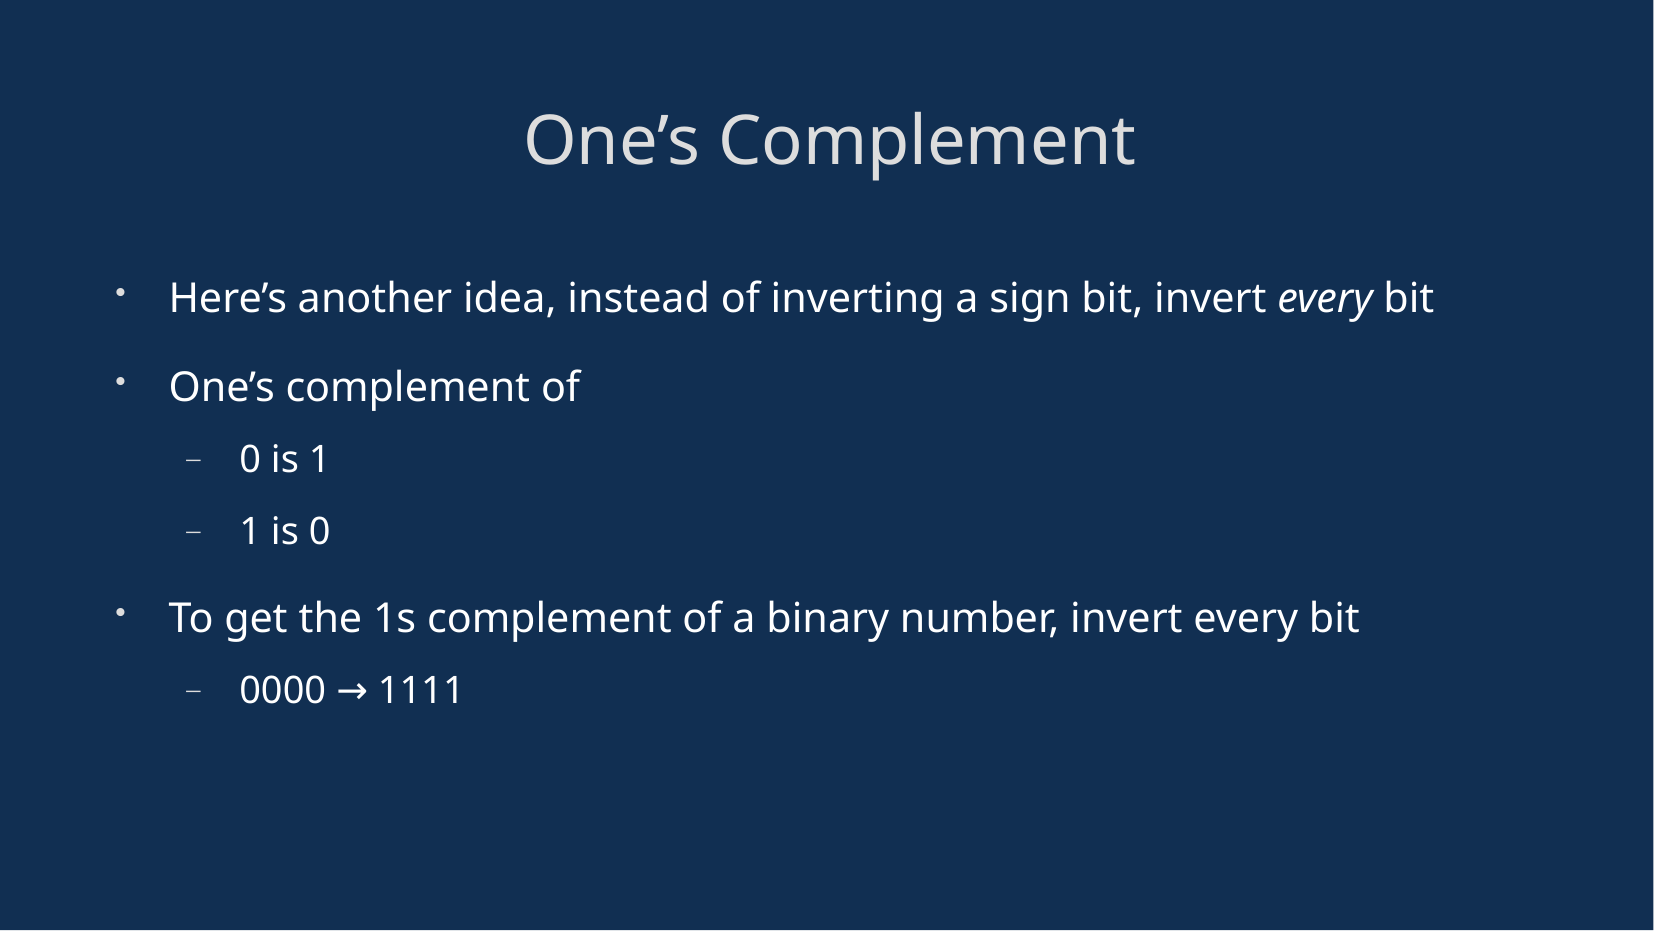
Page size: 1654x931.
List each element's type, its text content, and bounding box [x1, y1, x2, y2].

list Here’s another idea, instead of inverting a sign bit, invert every bit One’s complement of 0 is 1 1 is 0 To get the 1s complement of a binary number, invert every bit 0000 → 1111 [97, 268, 1563, 806]
title One’s Complement [97, 56, 1563, 220]
